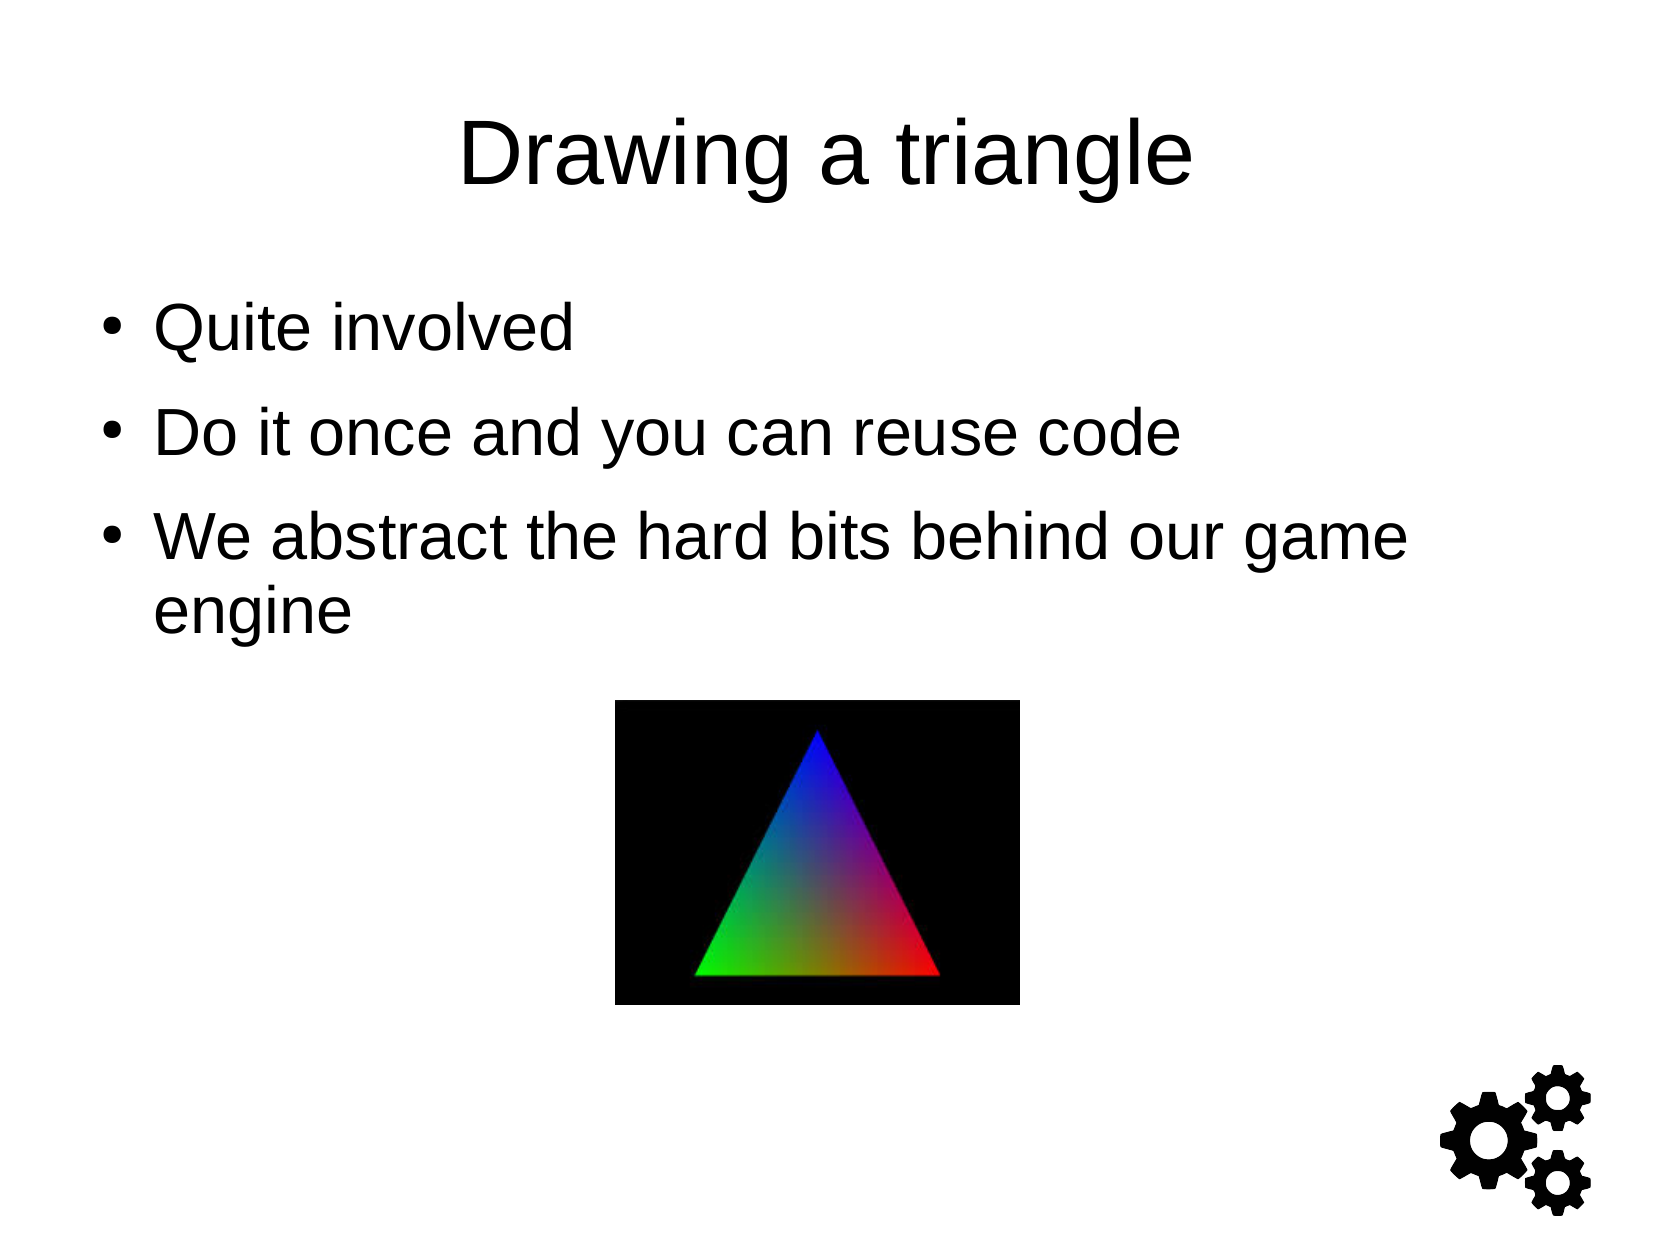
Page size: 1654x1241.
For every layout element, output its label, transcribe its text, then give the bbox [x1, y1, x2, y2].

picture [1440, 1065, 1591, 1216]
list Quite involved Do it once and you can reuse code We abstract the hard bits behind our game engine [82, 290, 1571, 1010]
picture [615, 700, 1020, 1006]
title Drawing a triangle [82, 49, 1571, 257]
